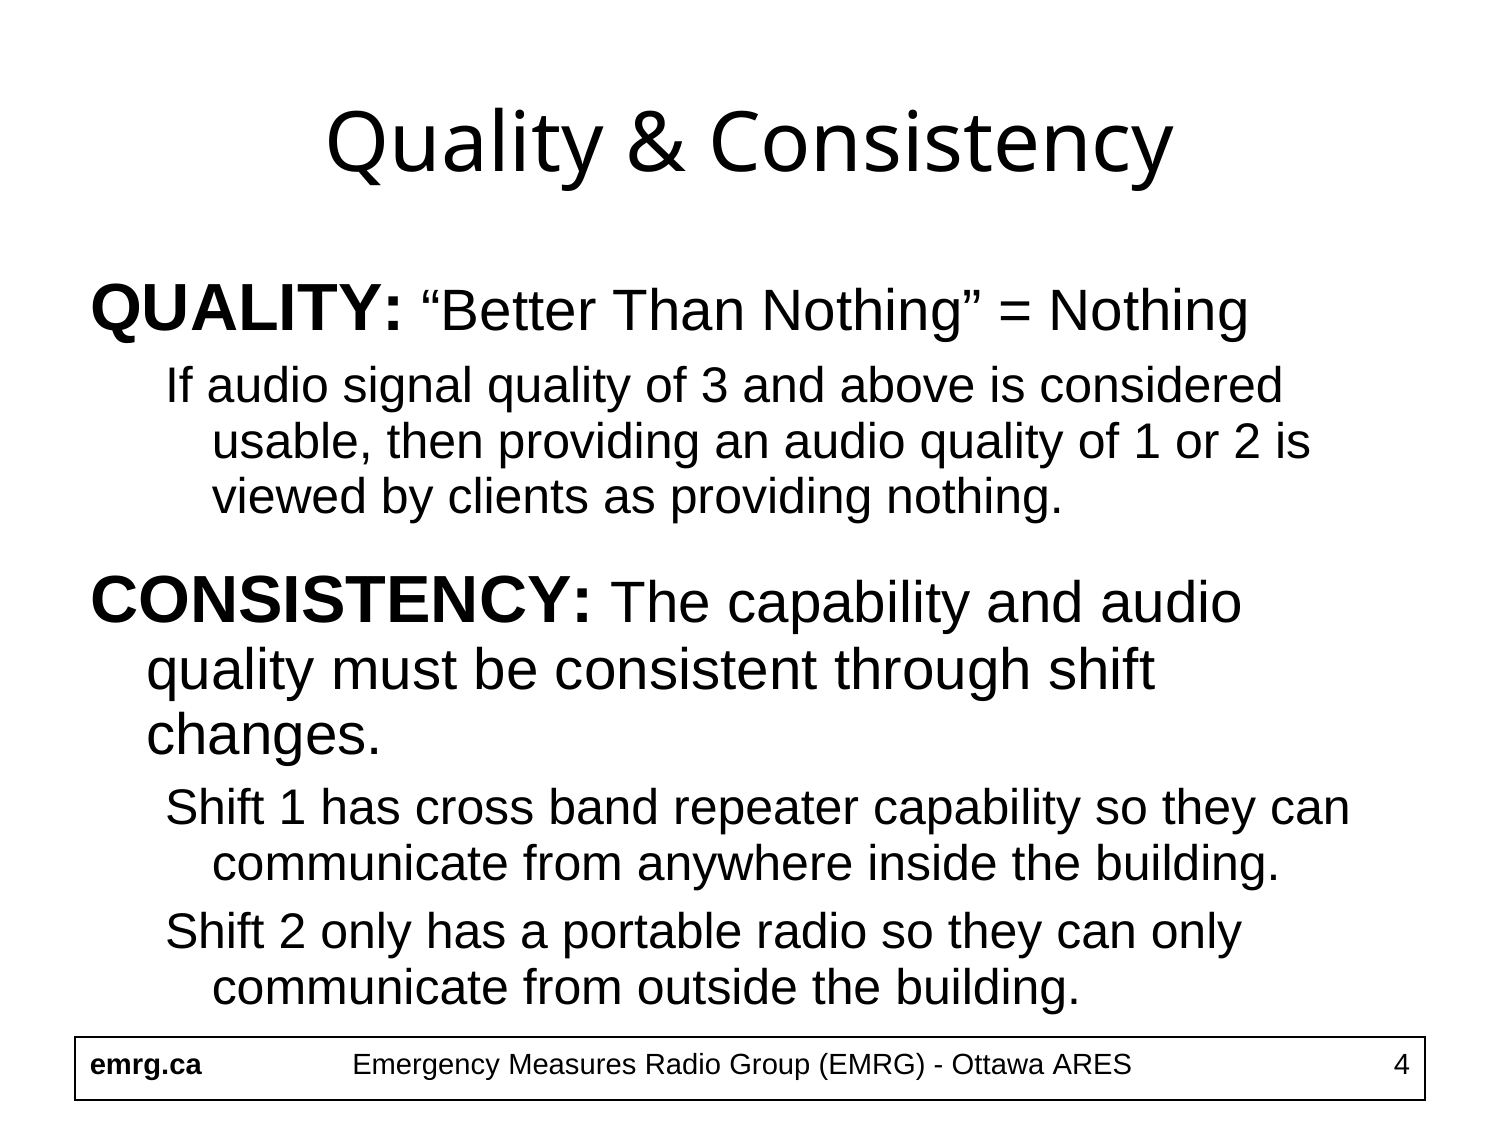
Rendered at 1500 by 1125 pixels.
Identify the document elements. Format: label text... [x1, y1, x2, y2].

text_box Emergency Measures Radio Group (EMRG) - Ottawa ARES [247, 1037, 1238, 1103]
title Quality & Consistency [75, 45, 1426, 233]
text_box <number> [1246, 1037, 1426, 1103]
list QUALITY: “Better Than Nothing” = Nothing If audio signal quality of 3 and above is considered usable, then providing an audio quality of 1 or 2 is viewed by clients as providing nothing. CONSISTENCY: The capability and audio quality must be consistent through shift changes. Shift 1 has cross band repeater capability so they can communicate from anywhere inside the building. Shift 2 only has a portable radio so they can only communicate from outside the building. [75, 262, 1426, 1073]
